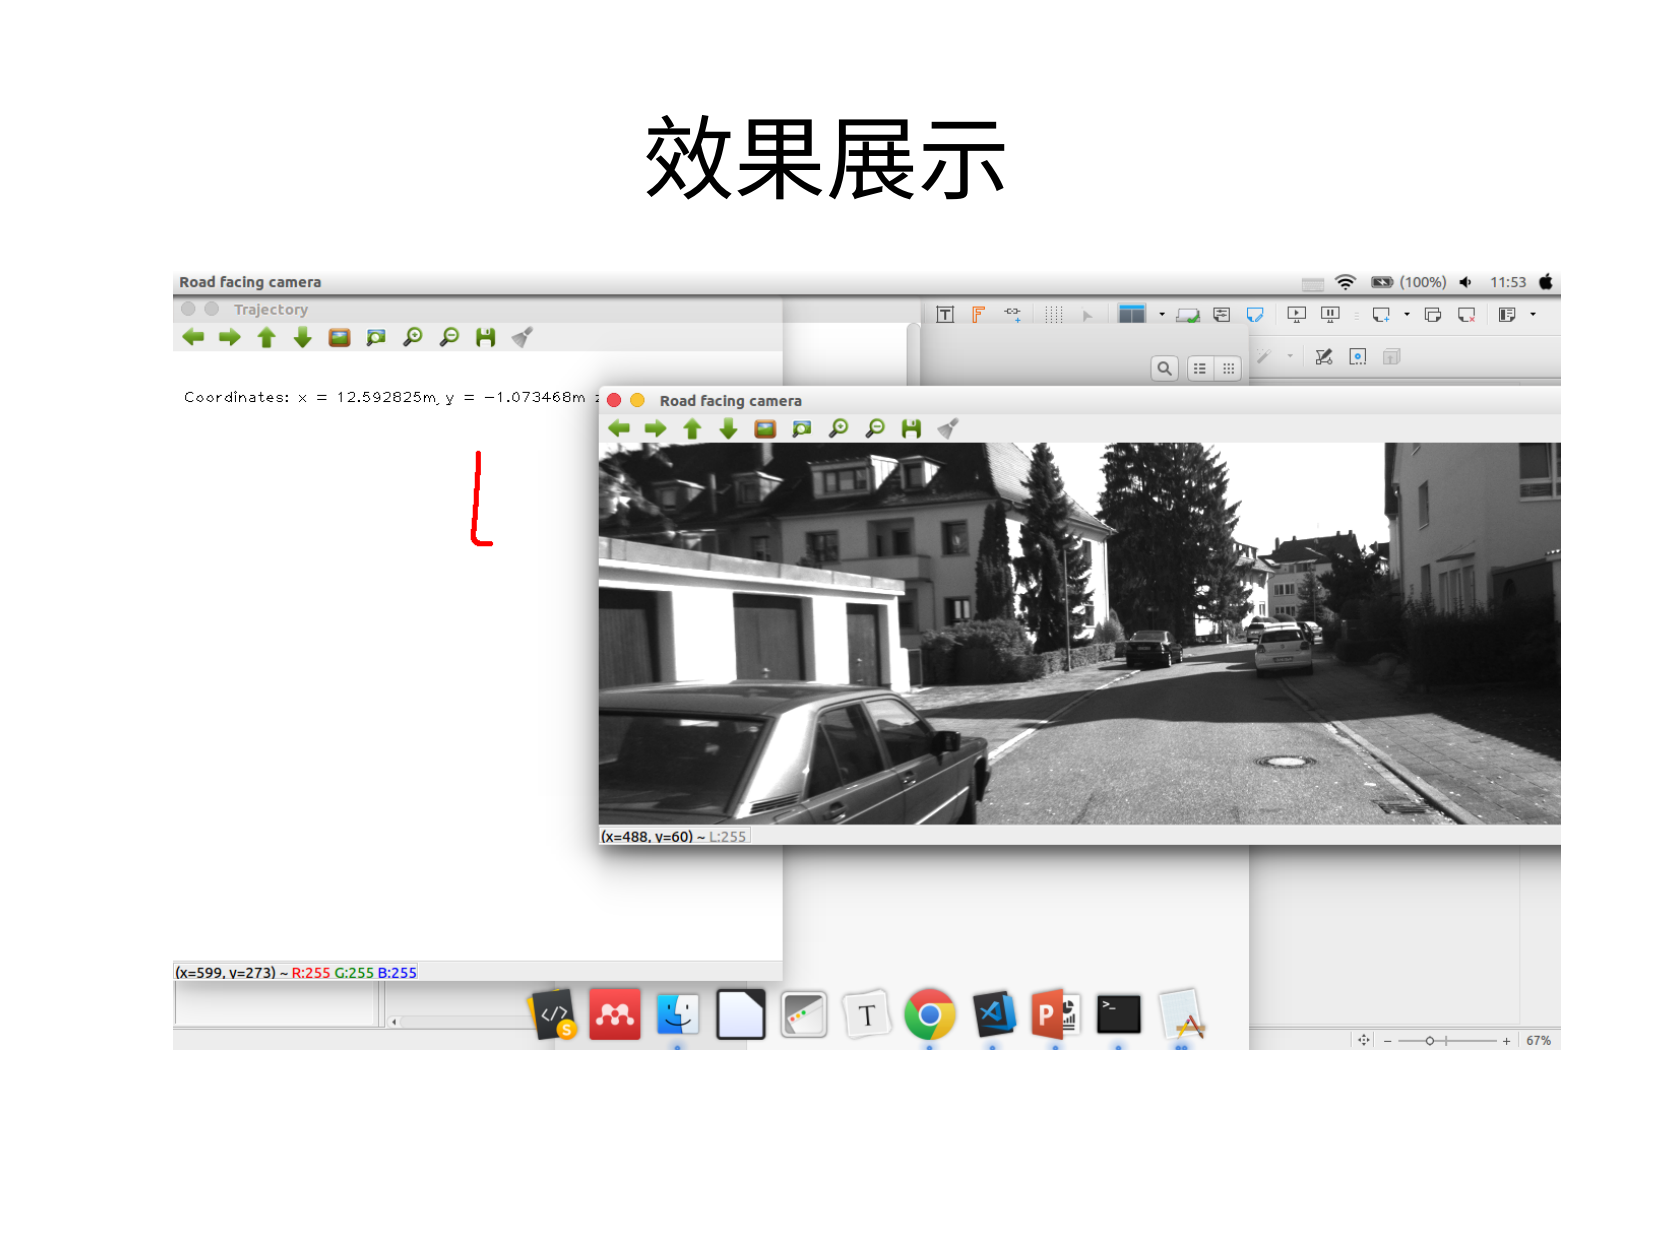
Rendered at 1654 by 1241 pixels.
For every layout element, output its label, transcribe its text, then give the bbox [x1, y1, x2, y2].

title 效果展示 [82, 49, 1571, 257]
picture [173, 270, 1561, 1051]
